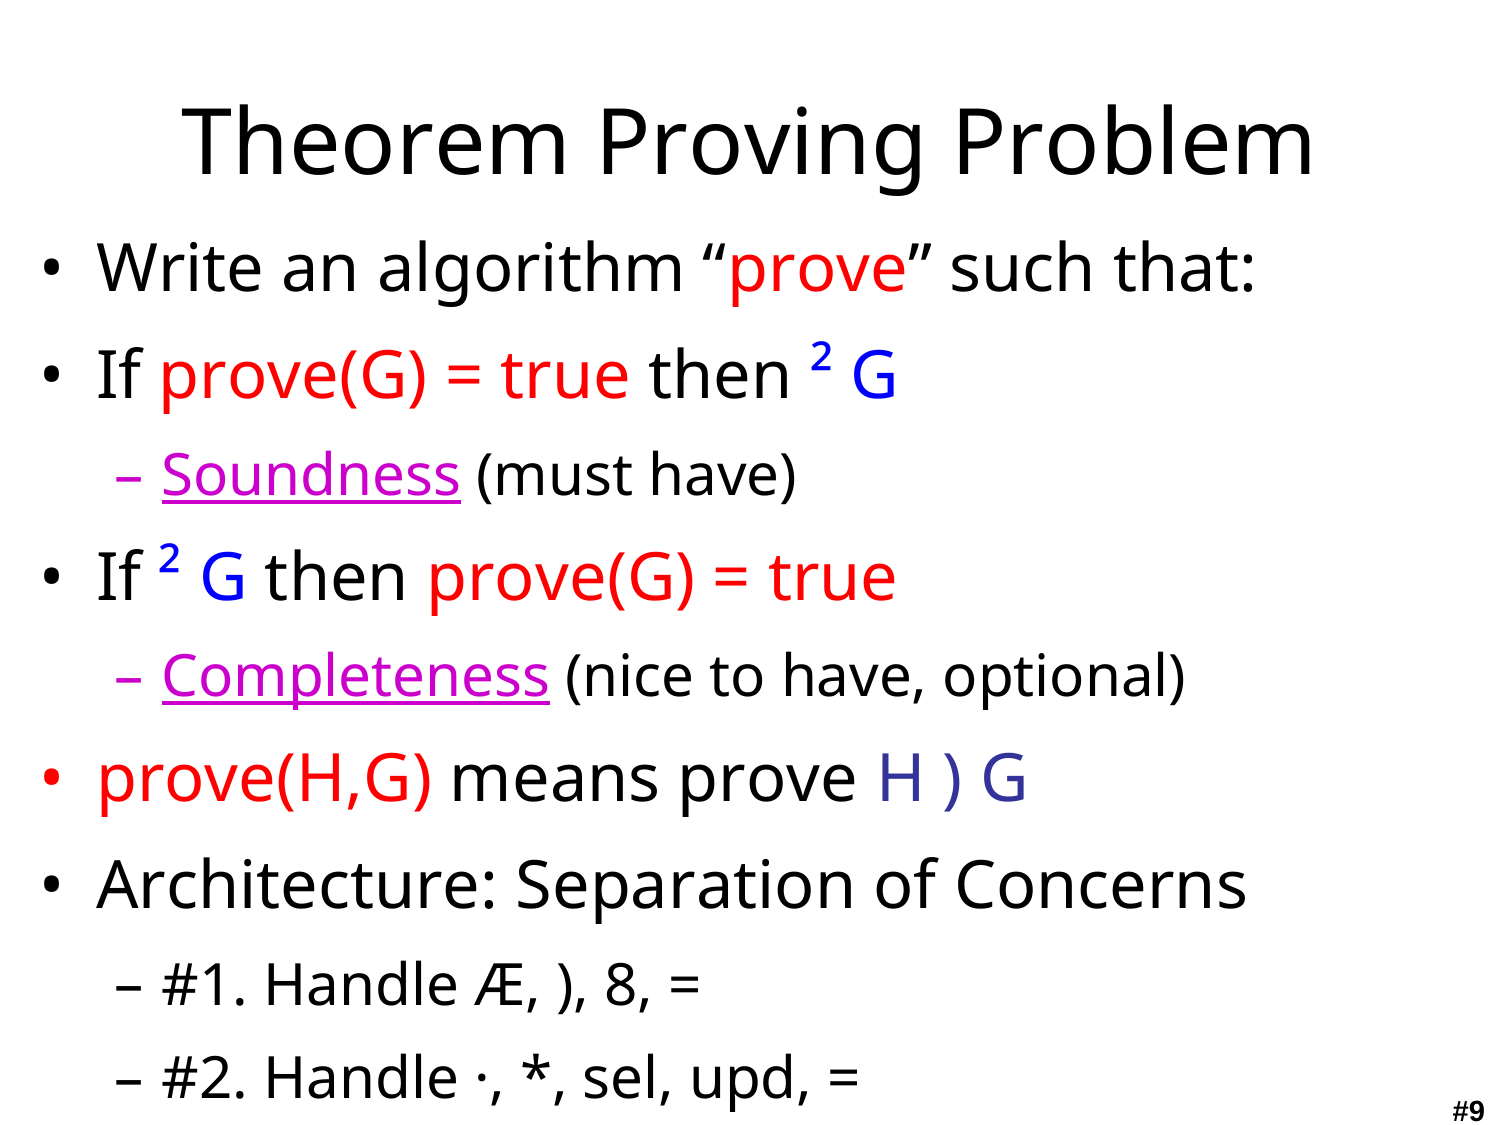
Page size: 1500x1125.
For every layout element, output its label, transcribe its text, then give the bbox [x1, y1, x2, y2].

title Theorem Proving Problem [24, 45, 1476, 212]
list Write an algorithm “prove” such that: If prove(G) = true then ² G Soundness (must have) If ² G then prove(G) = true Completeness (nice to have, optional) prove(H,G) means prove H ) G Architecture: Separation of Concerns #1. Handle Æ, ), 8, = #2. Handle ·, *, sel, upd, = [24, 212, 1476, 1062]
